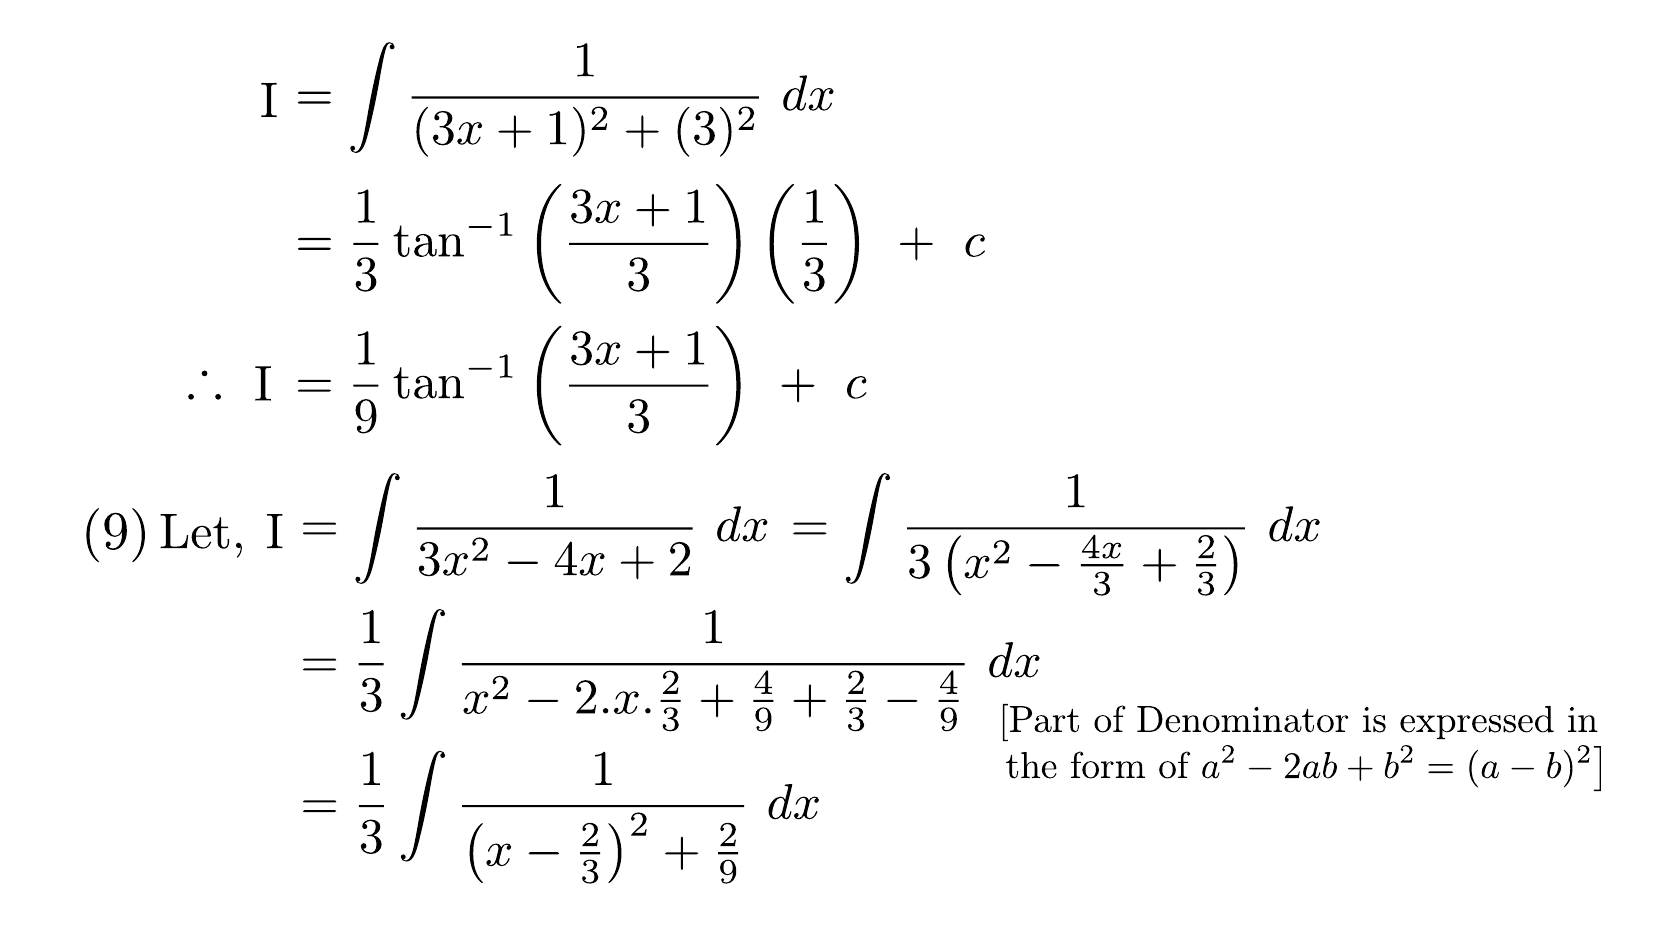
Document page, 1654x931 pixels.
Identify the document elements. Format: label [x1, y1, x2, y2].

text_box [792, 473, 1320, 596]
text_box [261, 82, 277, 118]
text_box [302, 473, 768, 584]
text_box [188, 370, 221, 400]
title [47, 36, 1607, 898]
text_box [297, 42, 834, 157]
text_box [297, 184, 985, 304]
text_box [160, 514, 242, 558]
text_box [302, 750, 819, 884]
text_box [302, 608, 1598, 742]
text_box [297, 325, 867, 446]
text_box [83, 508, 145, 563]
text_box [255, 366, 271, 401]
text_box [1006, 745, 1601, 792]
text_box [267, 514, 283, 549]
